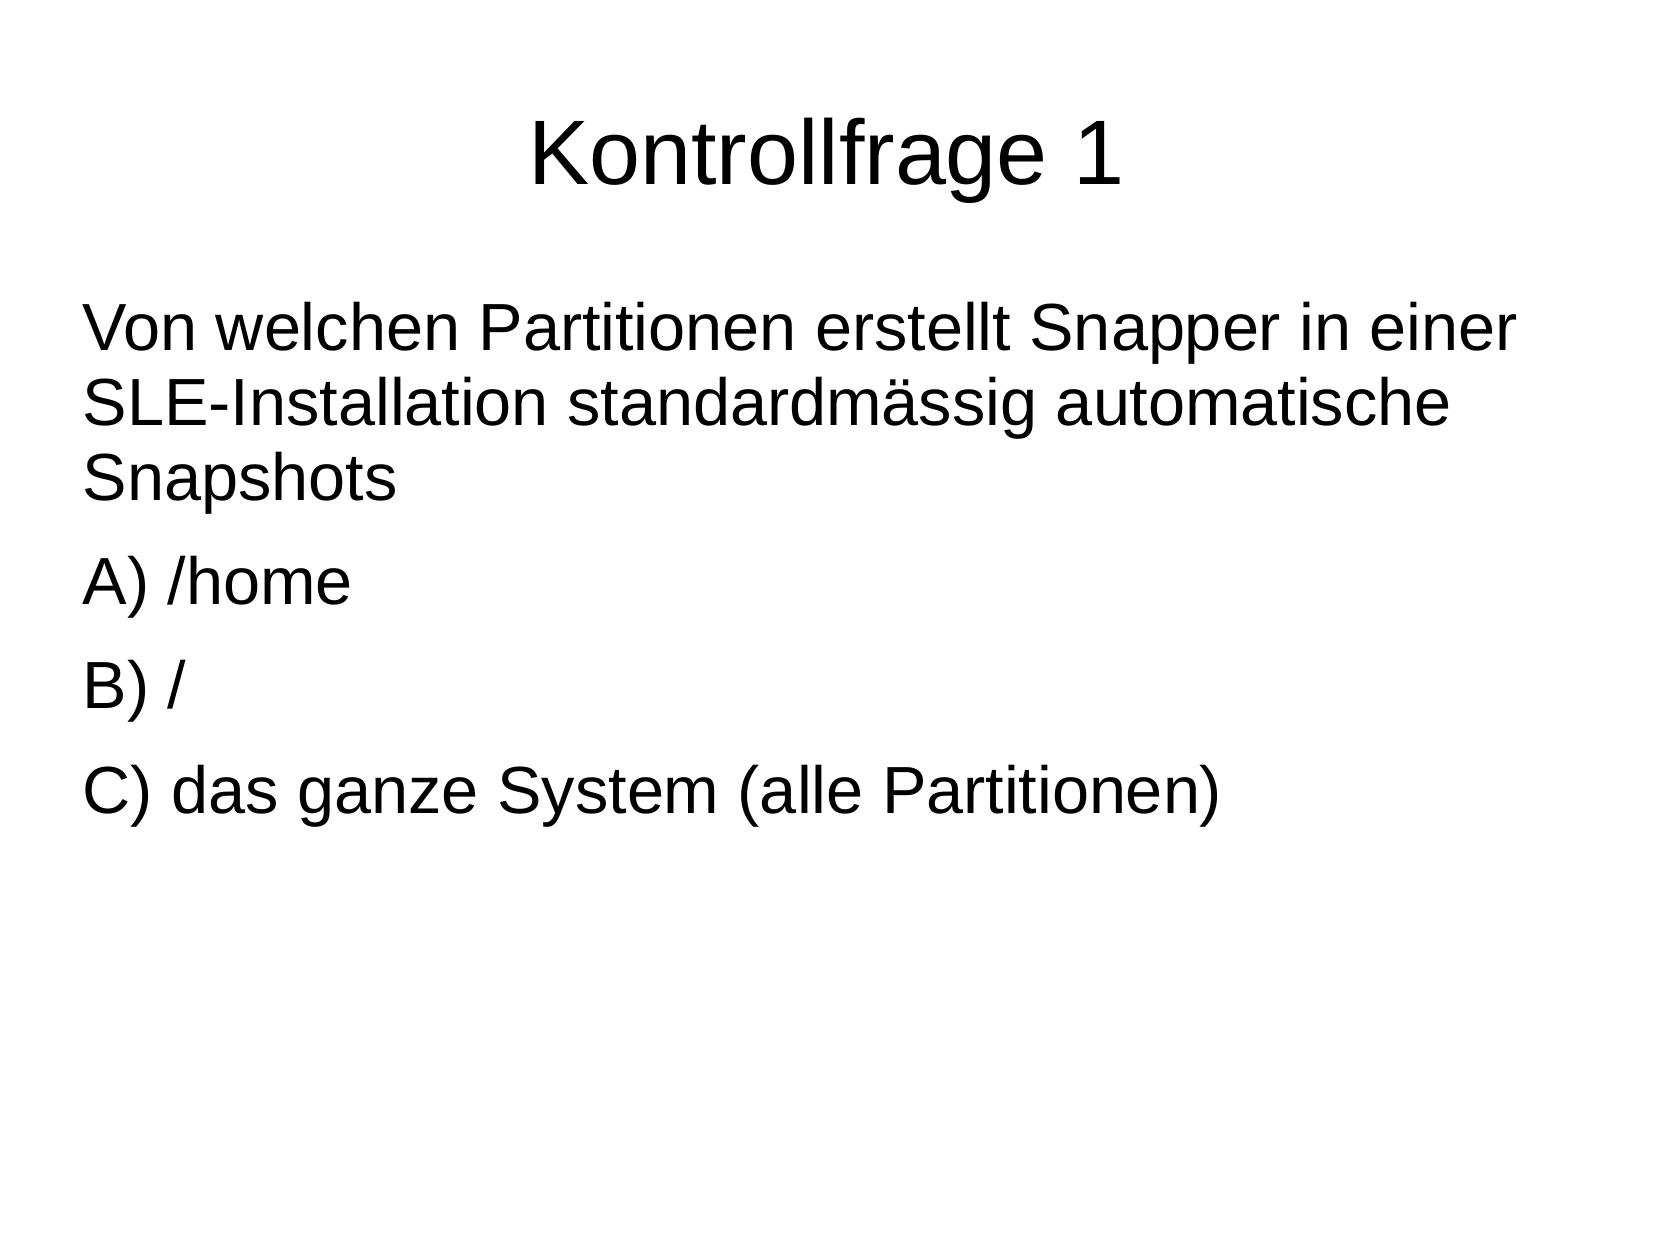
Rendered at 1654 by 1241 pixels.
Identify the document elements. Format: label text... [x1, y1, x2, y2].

title Kontrollfrage 1 [82, 101, 1571, 205]
list Von welchen Partitionen erstellt Snapper in einer SLE-Installation standardmässig automatische Snapshots A) /home B) / C) das ganze System (alle Partitionen) [82, 290, 1571, 1010]
